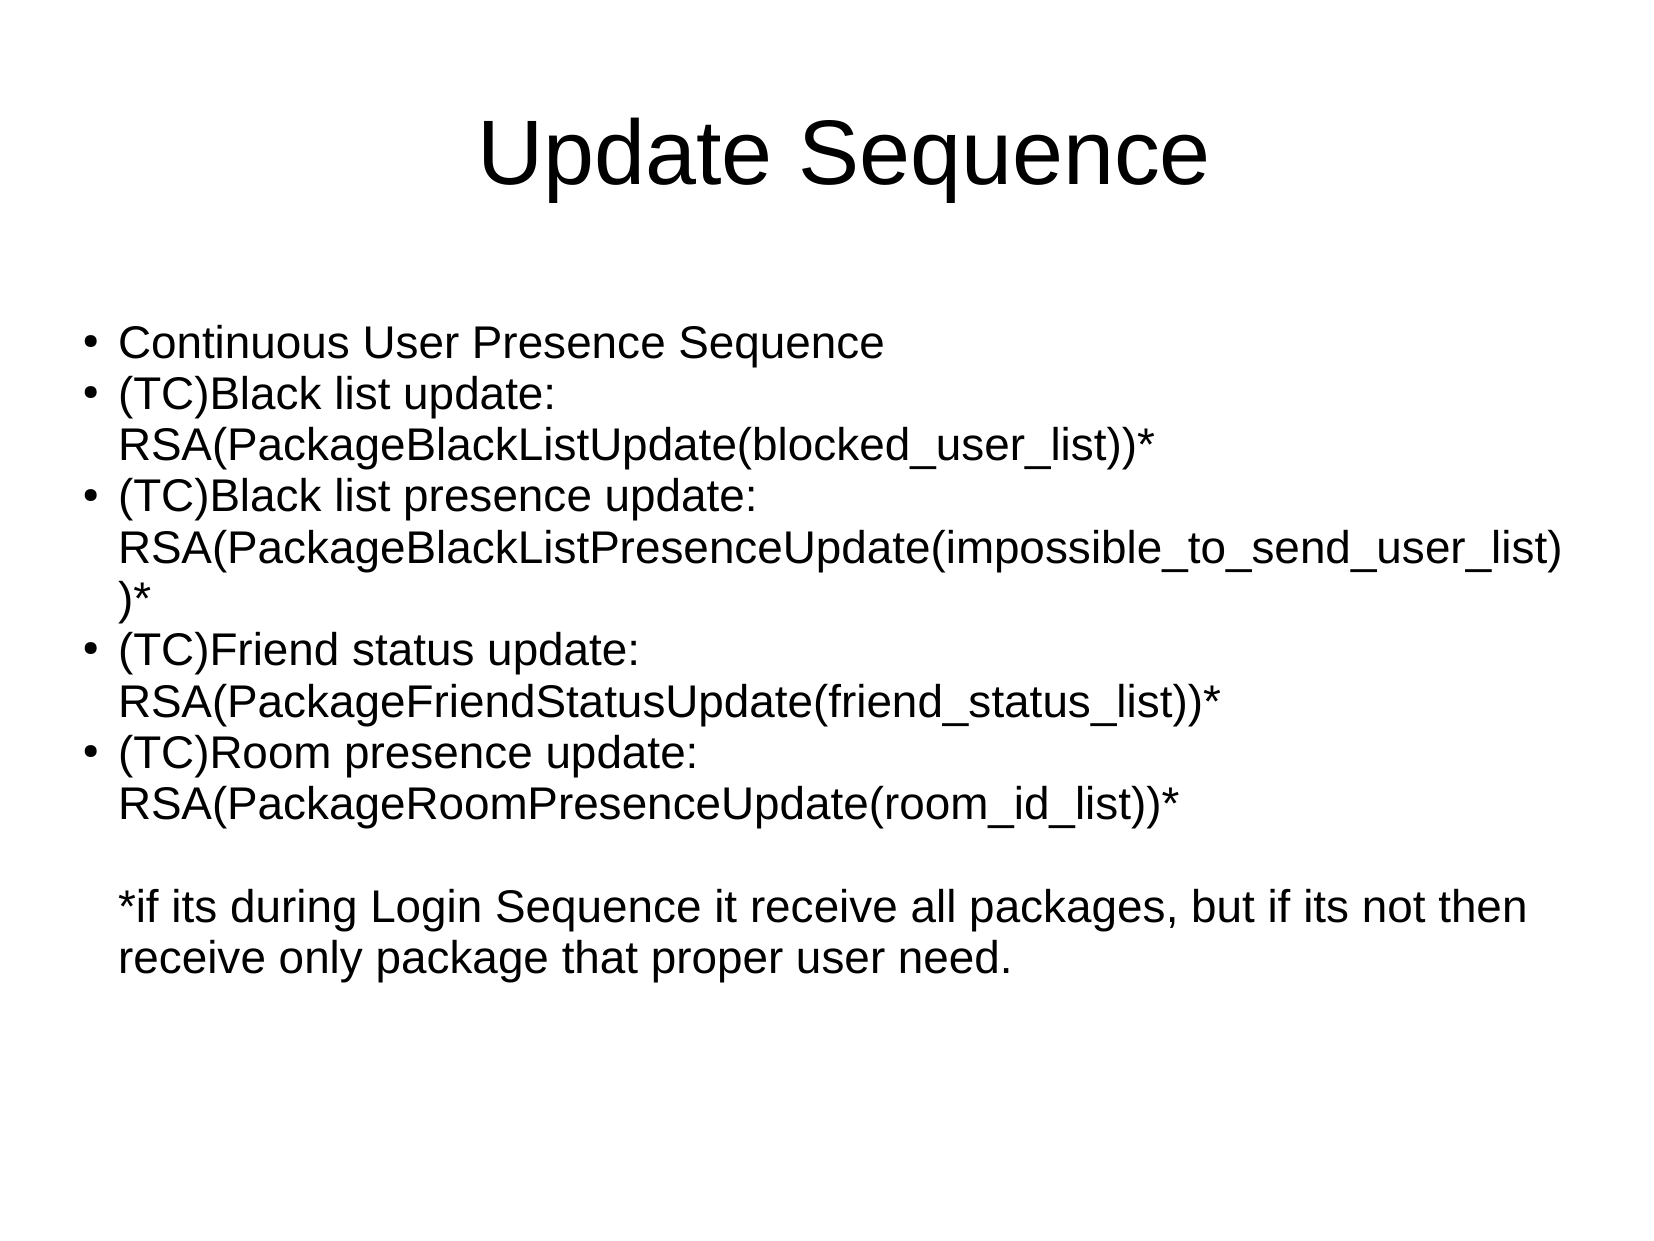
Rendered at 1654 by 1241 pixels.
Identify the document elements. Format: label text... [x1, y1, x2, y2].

subtitle Continuous User Presence Sequence (TC)Black list update: RSA(PackageBlackListUpdate(blocked_user_list))* (TC)Black list presence update: RSA(PackageBlackListPresenceUpdate(impossible_to_send_user_list))* (TC)Friend status update: RSA(PackageFriendStatusUpdate(friend_status_list))* (TC)Room presence update: RSA(PackageRoomPresenceUpdate(room_id_list))* *if its during Login Sequence it receive all packages, but if its not then receive only package that proper user need. [82, 238, 1571, 1062]
title Update Sequence [82, 49, 1571, 238]
